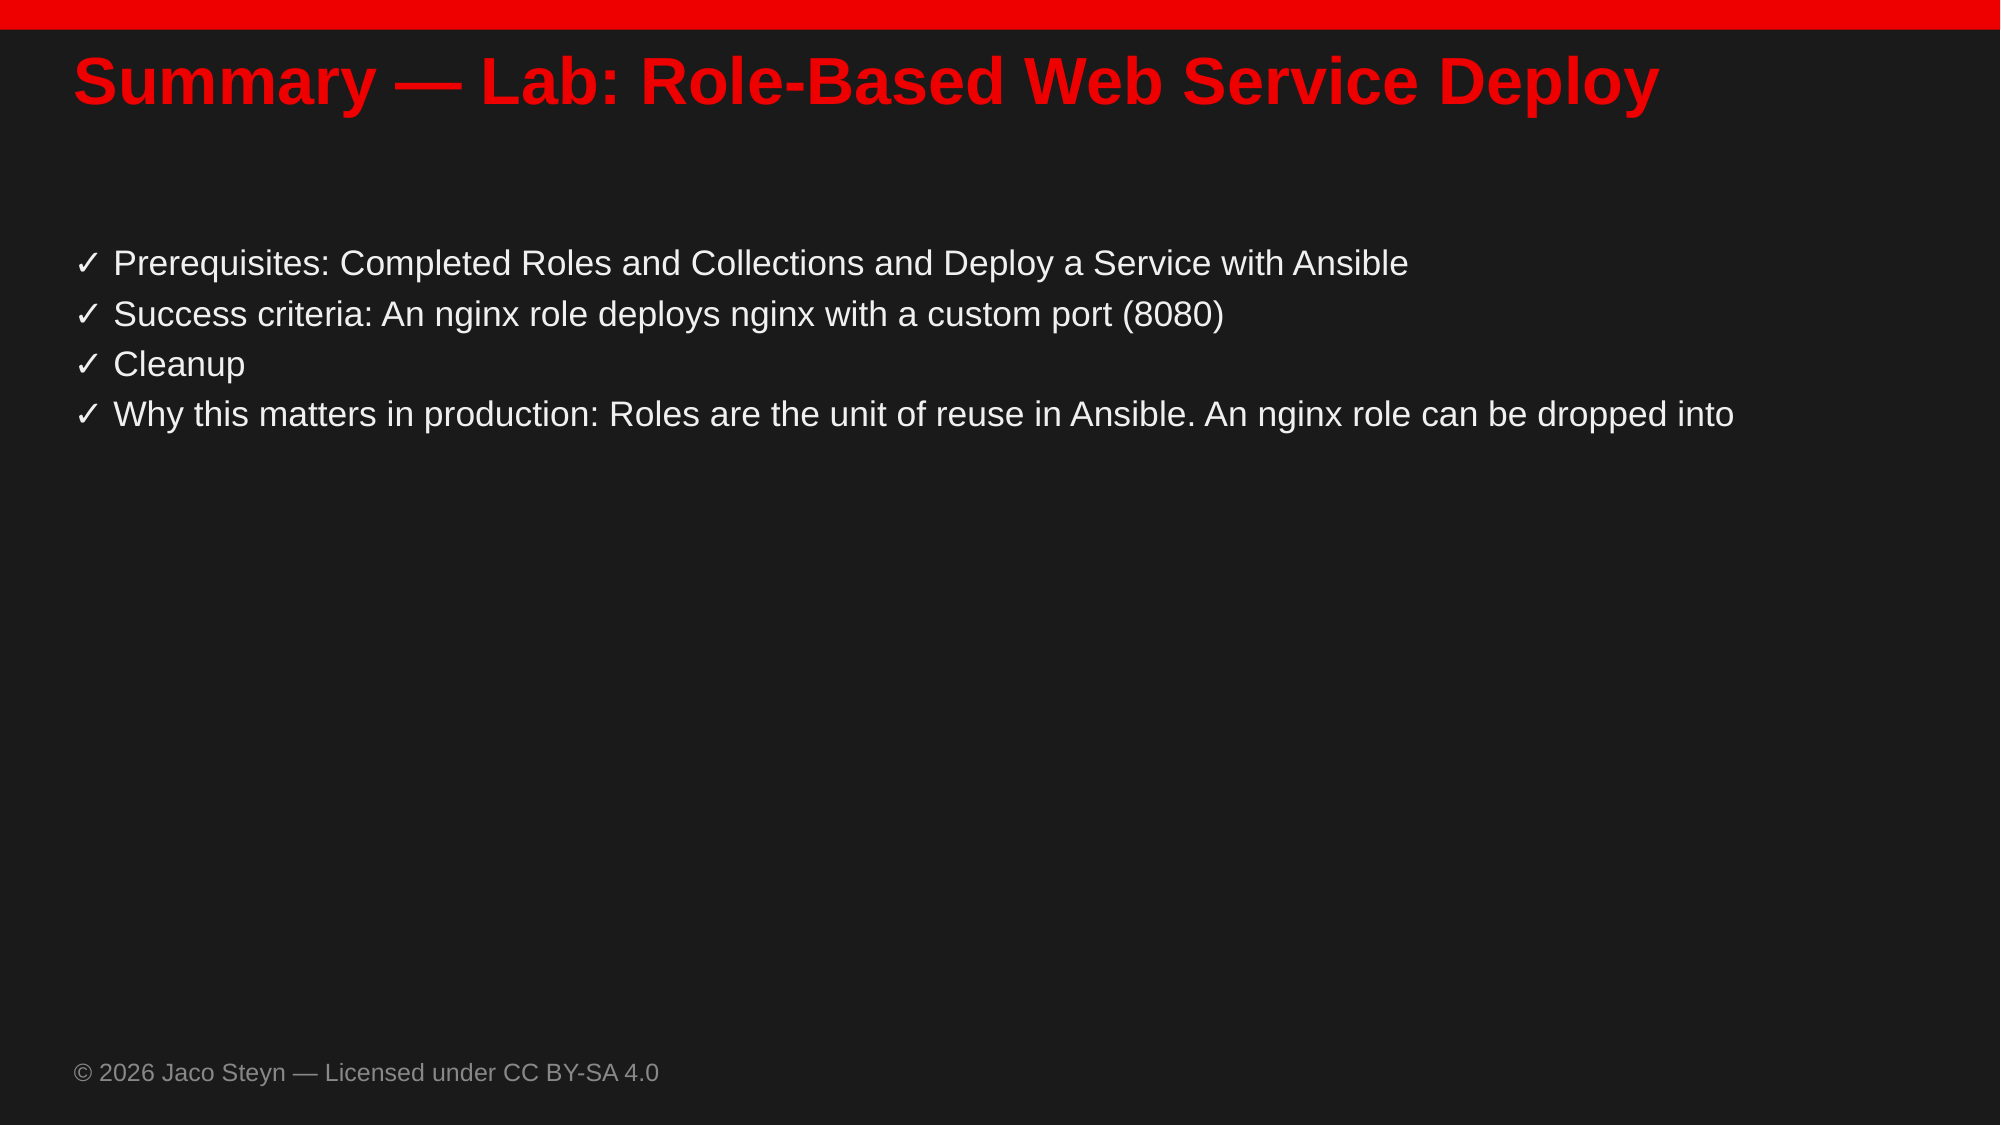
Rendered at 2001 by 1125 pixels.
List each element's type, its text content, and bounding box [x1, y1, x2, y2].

text_box © 2026 Jaco Steyn — Licensed under CC BY-SA 4.0 [59, 1051, 1942, 1093]
text_box ✓ Prerequisites: Completed Roles and Collections and Deploy a Service with Ansible ✓ Success criteria: An nginx role deploys nginx with a custom port (8080) ✓ Cleanup ✓ Why this matters in production: Roles are the unit of reuse in Ansible. An nginx role can be dropped into [59, 236, 1942, 1037]
text_box [0, 0, 2001, 30]
text_box Summary — Lab: Role-Based Web Service Deploy [59, 36, 1942, 208]
